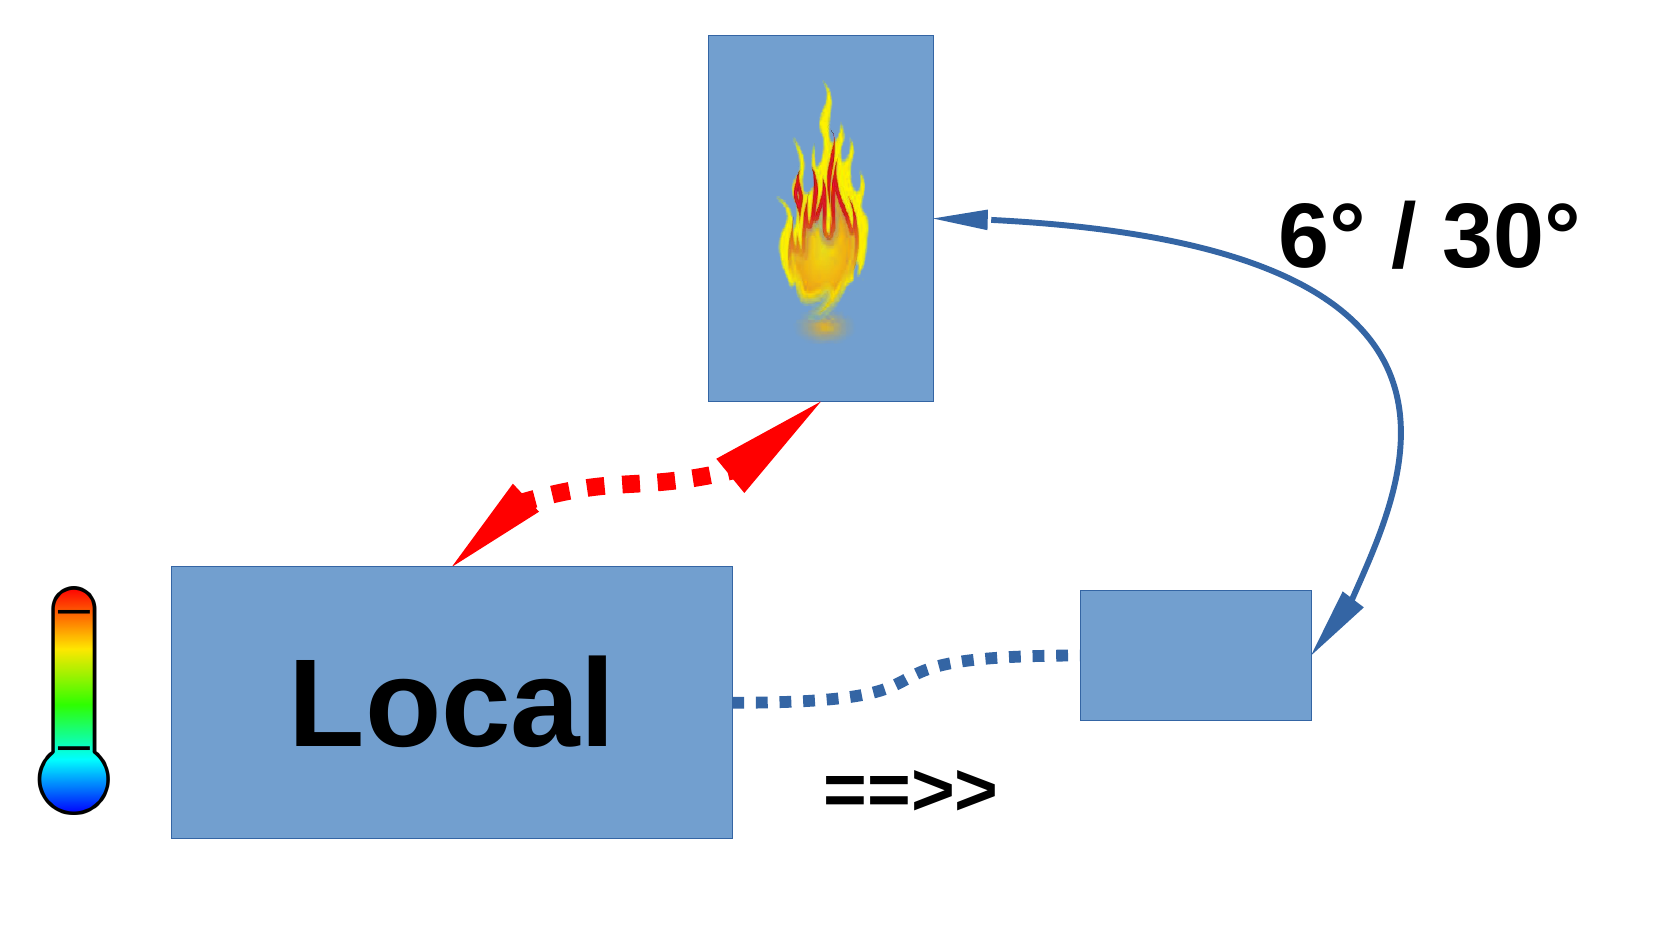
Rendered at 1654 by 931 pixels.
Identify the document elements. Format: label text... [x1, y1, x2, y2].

picture [732, 70, 910, 367]
text_box 6° / 30° [1263, 177, 1619, 398]
text_box [708, 35, 934, 402]
text_box [1080, 590, 1312, 721]
picture [15, 586, 130, 815]
text_box Local [171, 566, 733, 839]
text_box ==>> [809, 739, 1034, 839]
